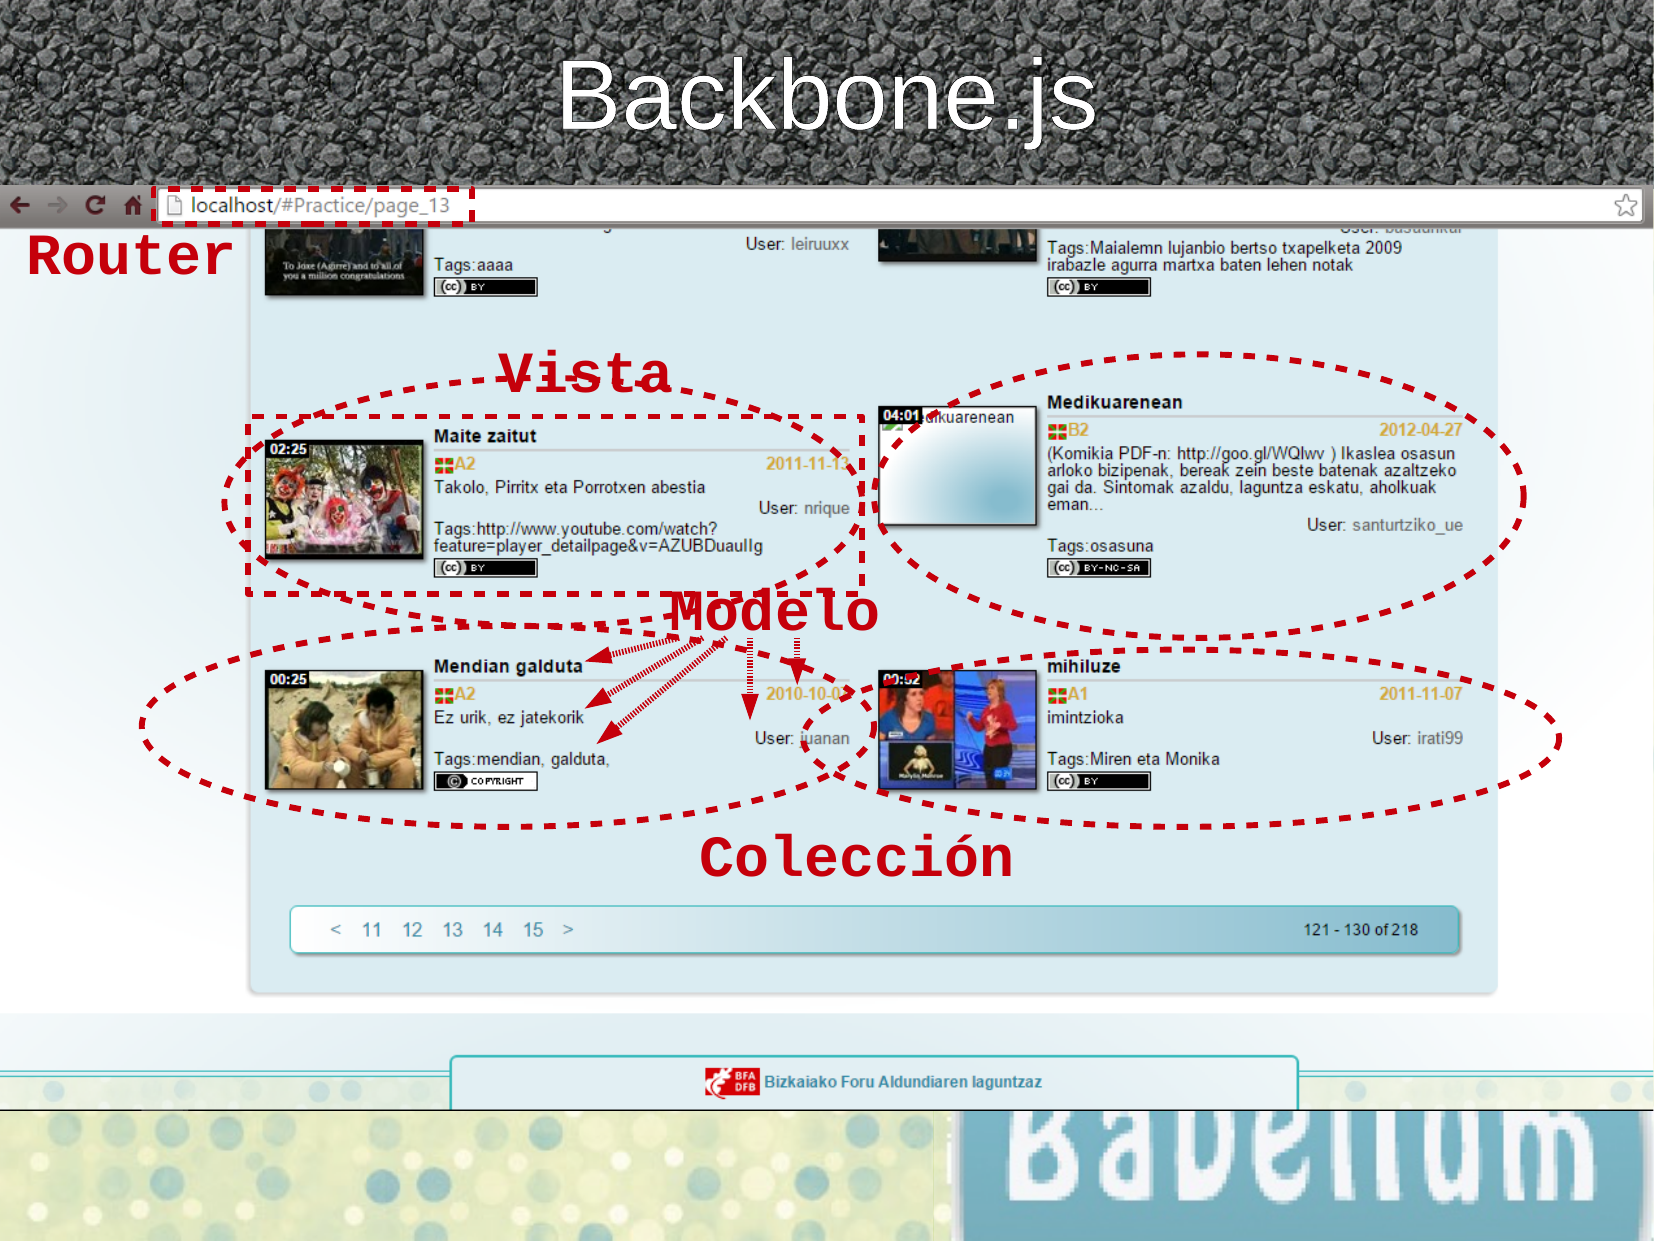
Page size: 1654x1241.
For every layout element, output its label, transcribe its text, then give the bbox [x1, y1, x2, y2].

text_box Vista [484, 336, 697, 485]
text_box Router [11, 218, 272, 367]
picture [0, 185, 1654, 1241]
title Backbone.js [0, 0, 1654, 185]
text_box Colección [685, 820, 1063, 910]
